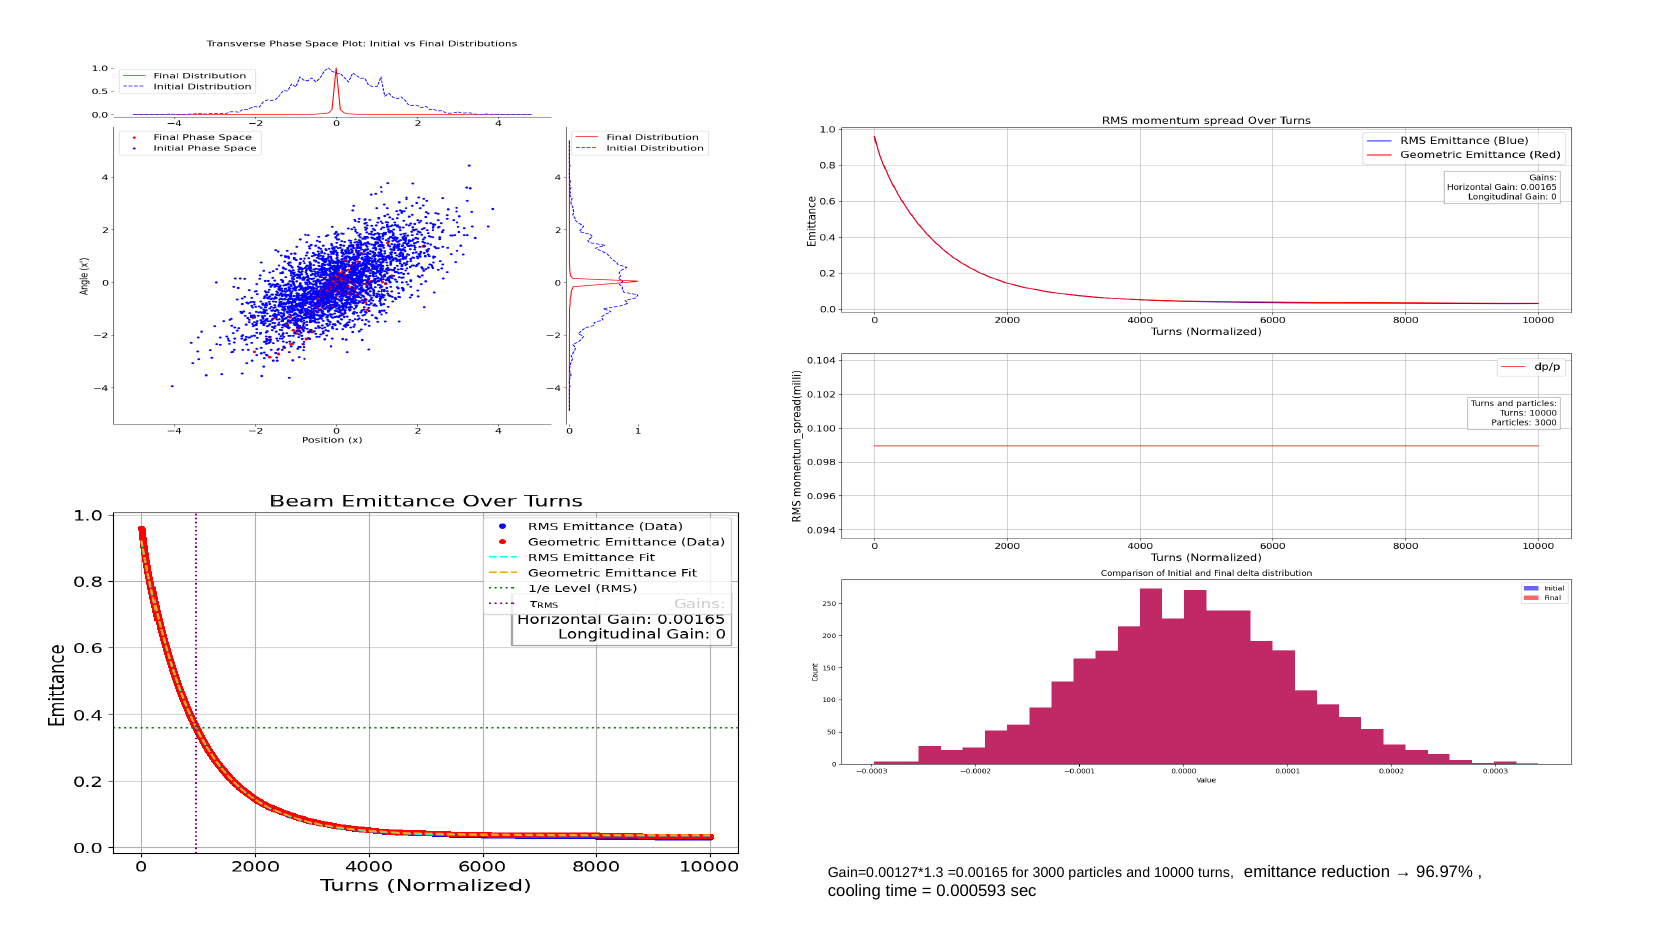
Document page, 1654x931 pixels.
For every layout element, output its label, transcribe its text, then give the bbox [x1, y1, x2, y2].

list Gain=0.00127*1.3 =0.00165 for 3000 particles and 10000 turns, emittance reduction → 96.97% , cooling time = 0.000593 sec [787, 862, 1538, 901]
picture [75, 37, 713, 447]
picture [37, 487, 751, 901]
picture [787, 112, 1576, 788]
